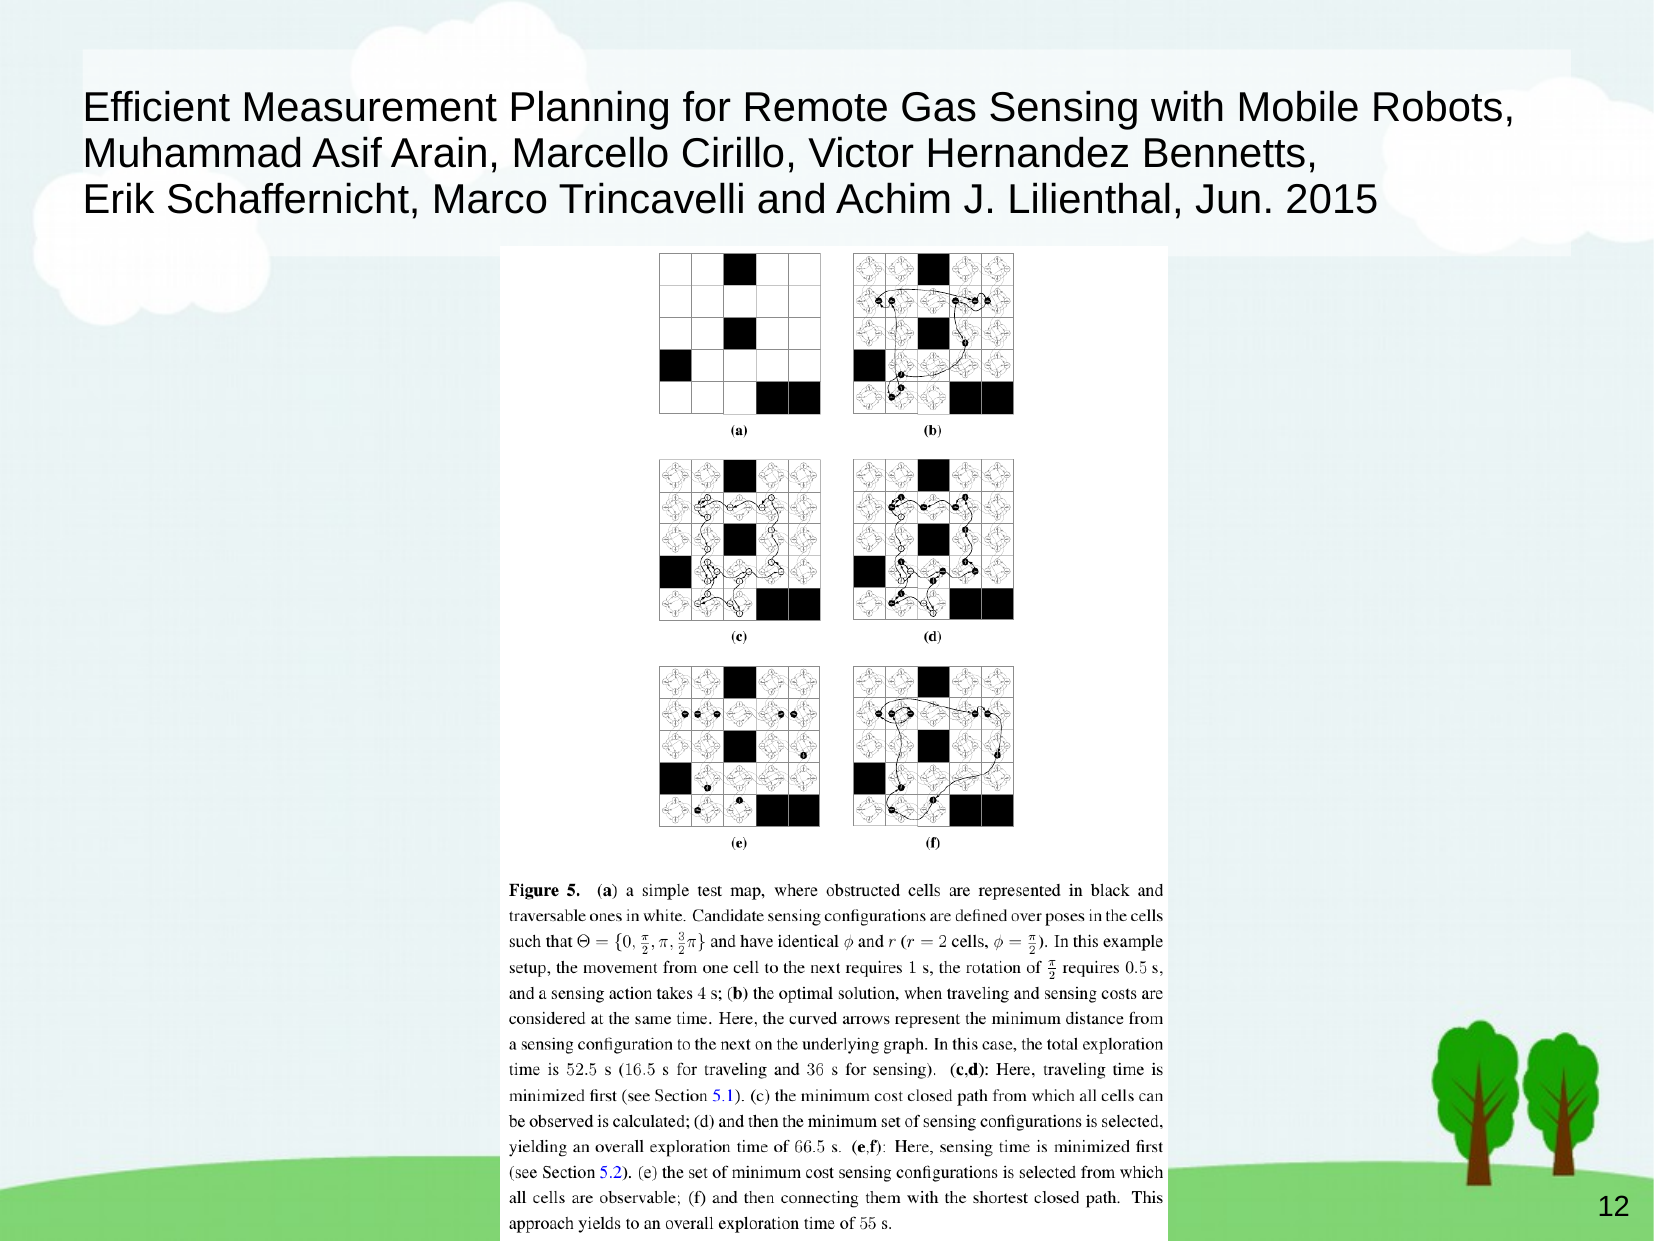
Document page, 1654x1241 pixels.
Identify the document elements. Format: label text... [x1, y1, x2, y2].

picture [0, 0, 1654, 1241]
title Efficient Measurement Planning for Remote Gas Sensing with Mobile Robots, Muhammad Asif Arain, Marcello Cirillo, Victor Hernandez Bennetts, Erik Schaffernicht, Marco Trincavelli and Achim J. Lilienthal, Jun. 2015 [82, 49, 1571, 257]
